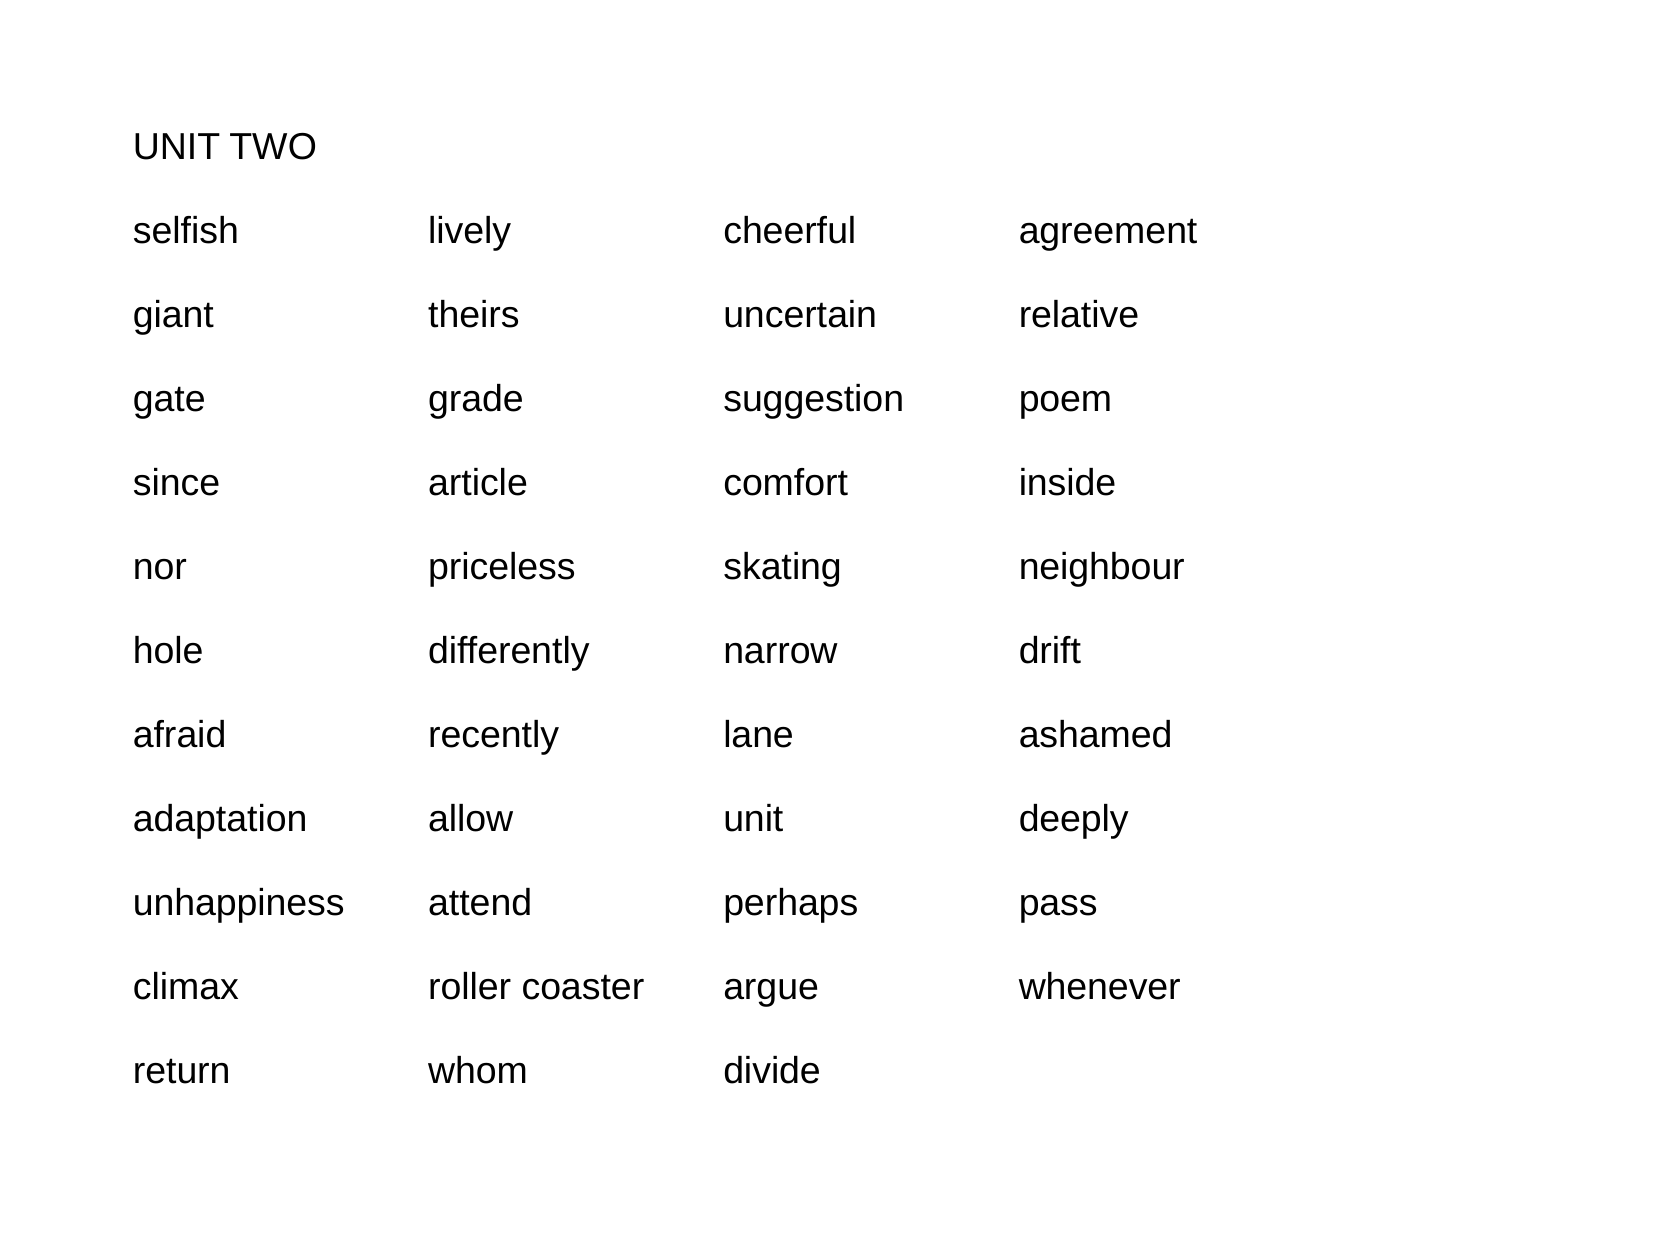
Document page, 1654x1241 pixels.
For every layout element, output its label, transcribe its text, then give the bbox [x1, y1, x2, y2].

text_box UNIT TWO selfish lively cheerful agreement giant theirs uncertain relative gate grade suggestion poem since article comfort inside nor priceless skating neighbour hole differently narrow drift afraid recently lane ashamed adaptation allow unit deeply unhappiness attend perhaps pass climax roller coaster argue whenever return whom divide [118, 118, 1213, 1101]
